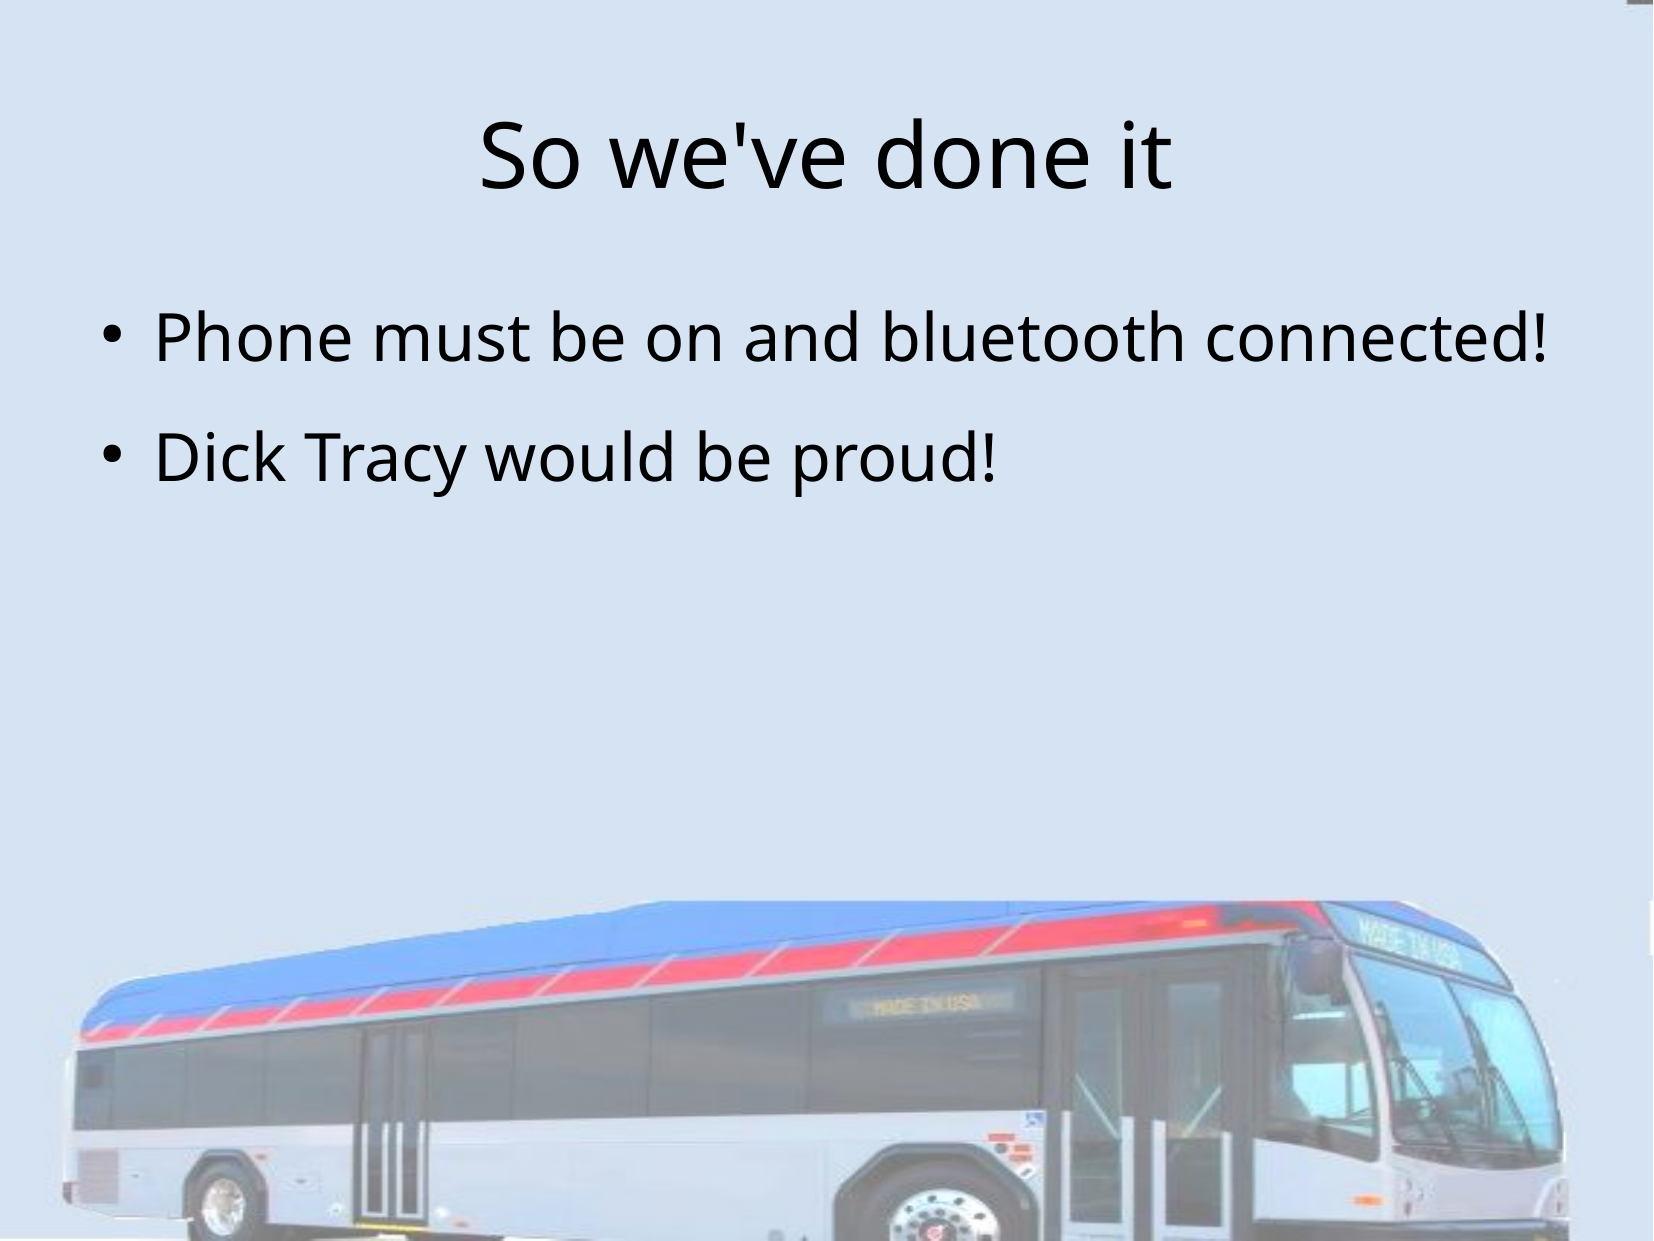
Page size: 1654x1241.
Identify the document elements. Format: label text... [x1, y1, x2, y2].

picture [0, 0, 1654, 1241]
title So we've done it [82, 49, 1571, 257]
list Phone must be on and bluetooth connected! Dick Tracy would be proud! [82, 290, 1571, 1010]
